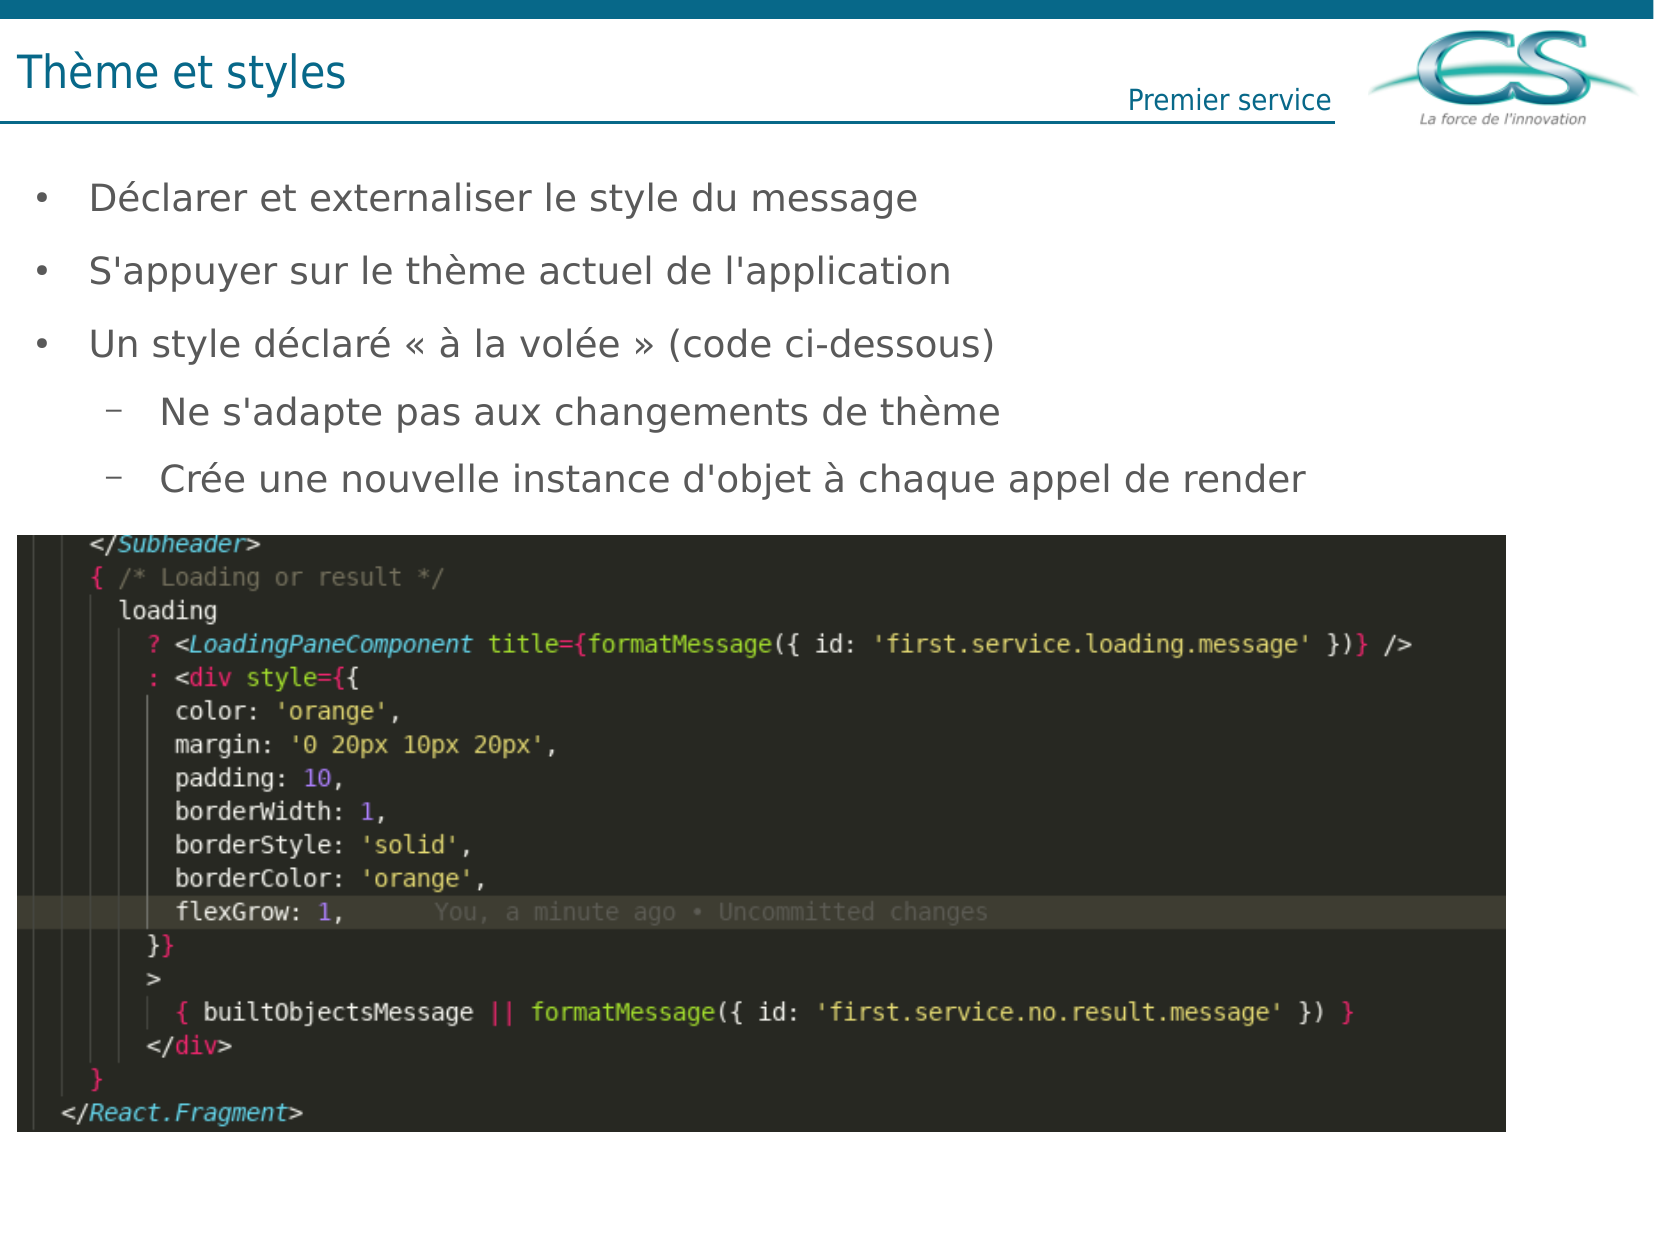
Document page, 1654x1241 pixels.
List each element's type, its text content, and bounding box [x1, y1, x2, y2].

picture [17, 535, 1506, 1132]
picture [1368, 28, 1642, 128]
list Déclarer et externaliser le style du message S'appuyer sur le thème actuel de l'application Un style déclaré « à la volée » (code ci-dessous) Ne s'adapte pas aux changements de thème Crée une nouvelle instance d'objet à chaque appel de render [17, 177, 1630, 1217]
title Thème et styles [17, 46, 1368, 106]
text_box Premier service [1116, 71, 1359, 164]
